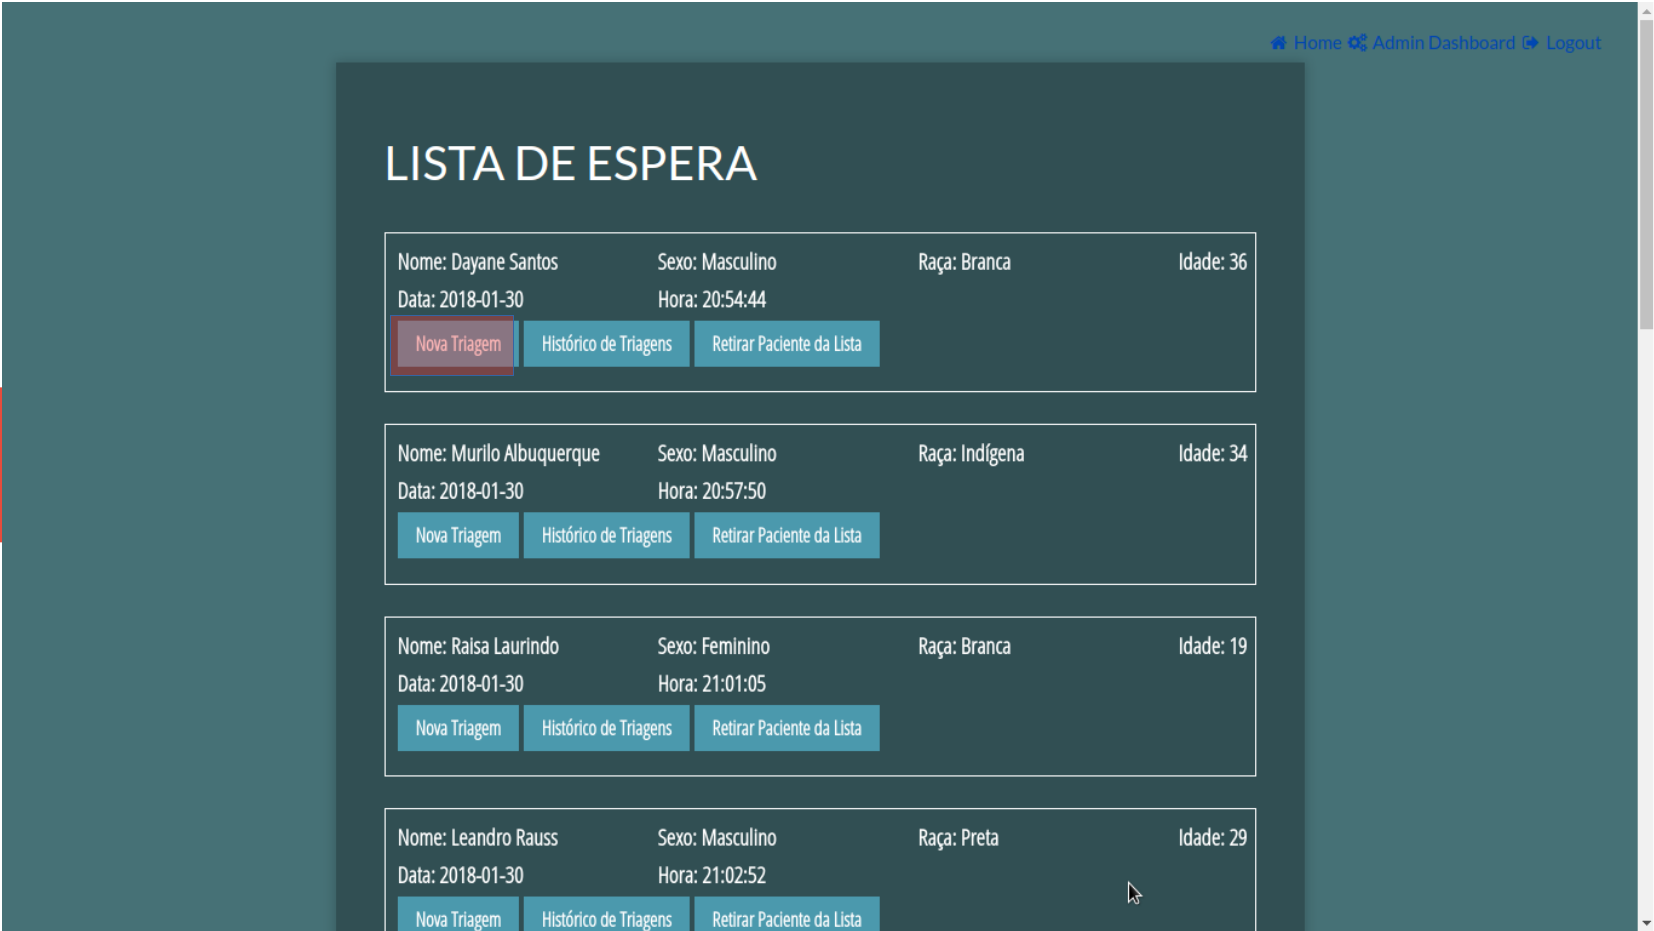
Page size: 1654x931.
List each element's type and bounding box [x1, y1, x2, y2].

picture [2, 2, 1654, 931]
text_box [390, 315, 514, 376]
